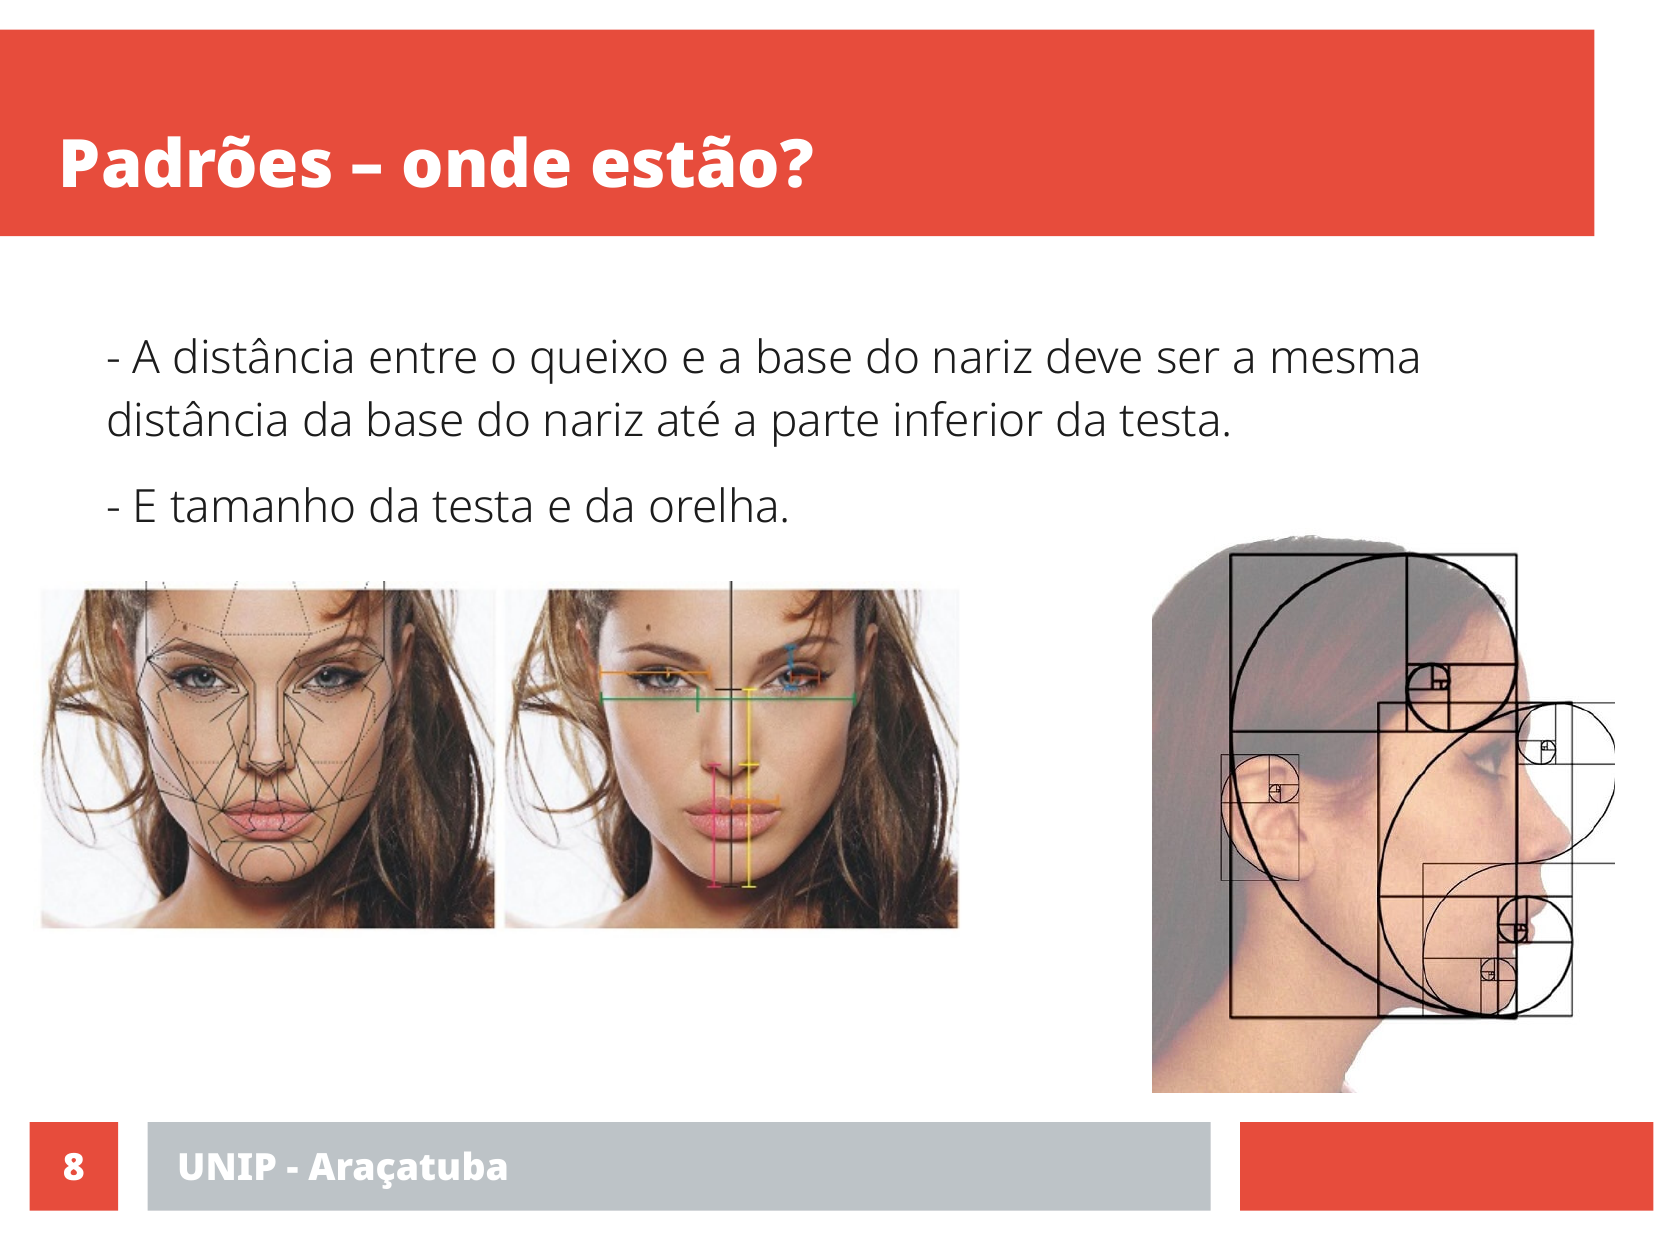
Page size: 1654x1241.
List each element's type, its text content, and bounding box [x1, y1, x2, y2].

picture [1152, 520, 1615, 1093]
picture [33, 581, 972, 938]
list - A distância entre o queixo e a base do nariz deve ser a mesma distância da base do nariz até a parte inferior da testa. - E tamanho da testa e da orelha. [59, 324, 1565, 1093]
title Padrões – onde estão? [59, 59, 1595, 207]
